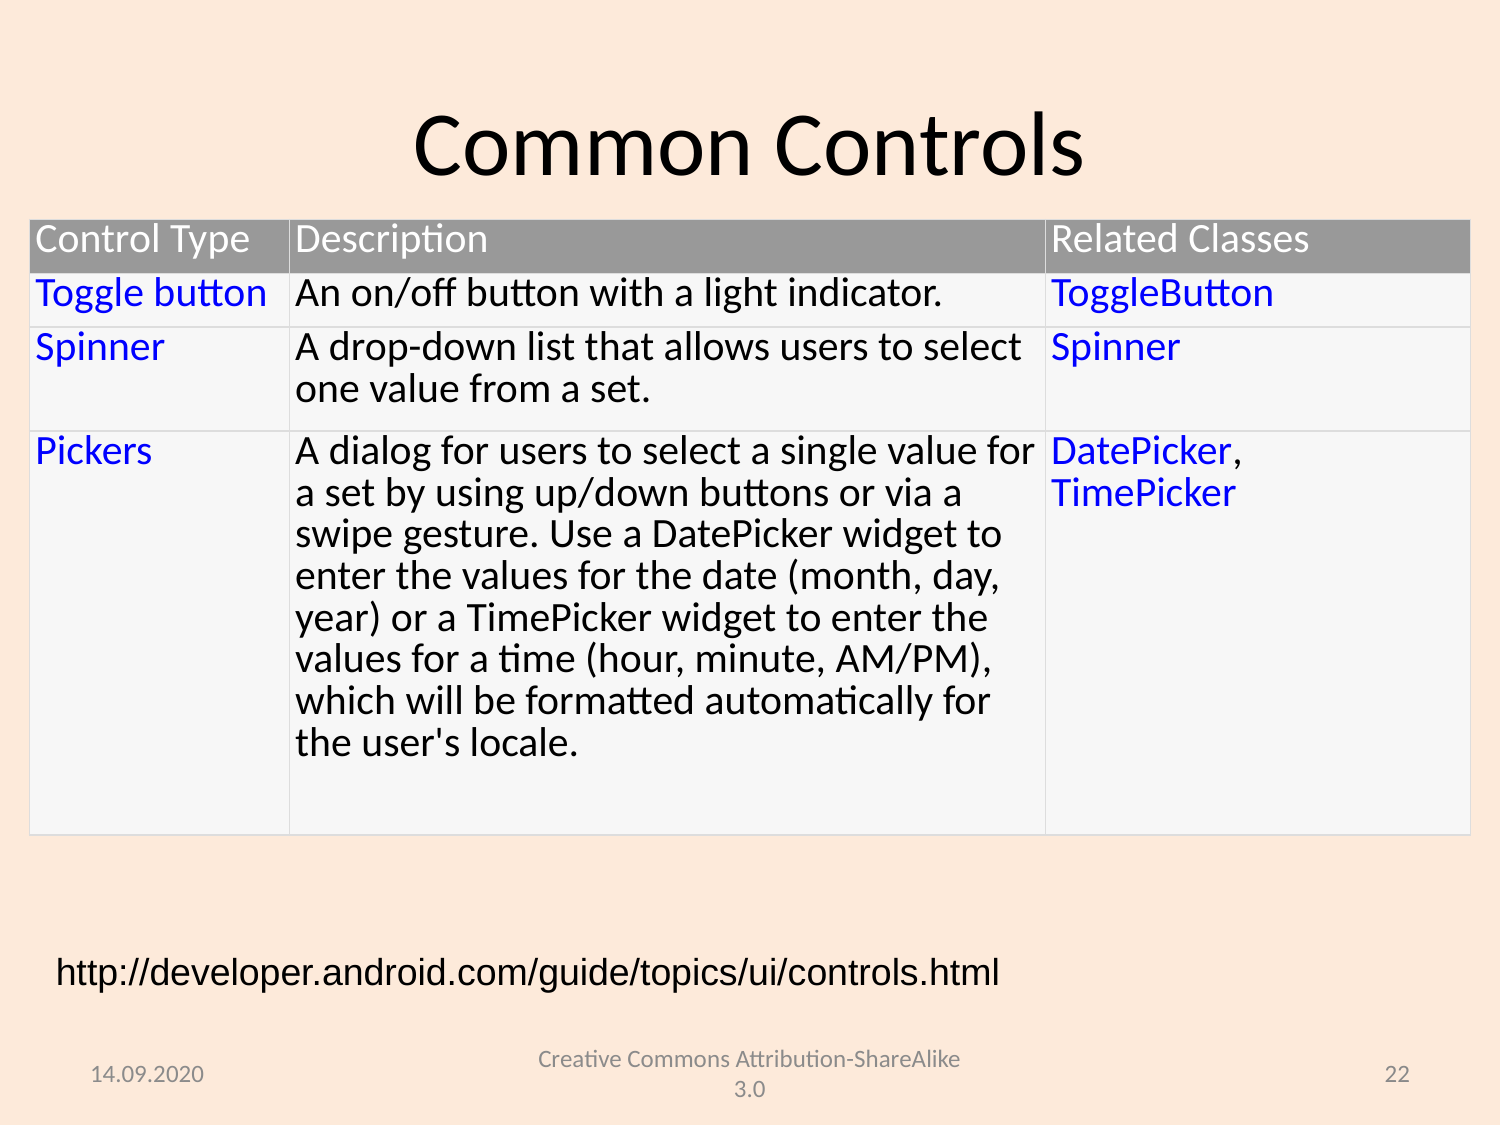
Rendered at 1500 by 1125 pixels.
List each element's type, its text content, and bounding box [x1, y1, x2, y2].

table_cell A drop-down list that allows users to select one value from a set. [290, 328, 1045, 430]
table_cell ToggleButton [1046, 274, 1470, 326]
table_cell Toggle button [30, 274, 289, 326]
table_header Description [290, 220, 1045, 273]
slide_number <number> [1074, 1042, 1425, 1103]
table_cell Spinner [30, 328, 289, 430]
title Common Controls [75, 45, 1425, 219]
table_cell A dialog for users to select a single value for a set by using up/down buttons or via a swipe gesture. Use a DatePicker widget to enter the values for the date (month, day, year) or a TimePicker widget to enter the values for a time (hour, minute, AM/PM), which will be formatted automatically for the user's locale. [290, 432, 1045, 834]
table_cell DatePicker, TimePicker [1046, 432, 1470, 834]
table_cell Pickers [30, 432, 289, 834]
table_header Control Type [30, 220, 289, 273]
table_cell Spinner [1046, 328, 1470, 430]
table_header Related Classes [1046, 220, 1470, 273]
table_cell An on/off button with a light indicator. [290, 274, 1045, 326]
text_box http://developer.android.com/guide/topics/ui/controls.html [41, 940, 1353, 1001]
footer Creative Commons Attribution-ShareAlike 3.0 [512, 1042, 988, 1103]
